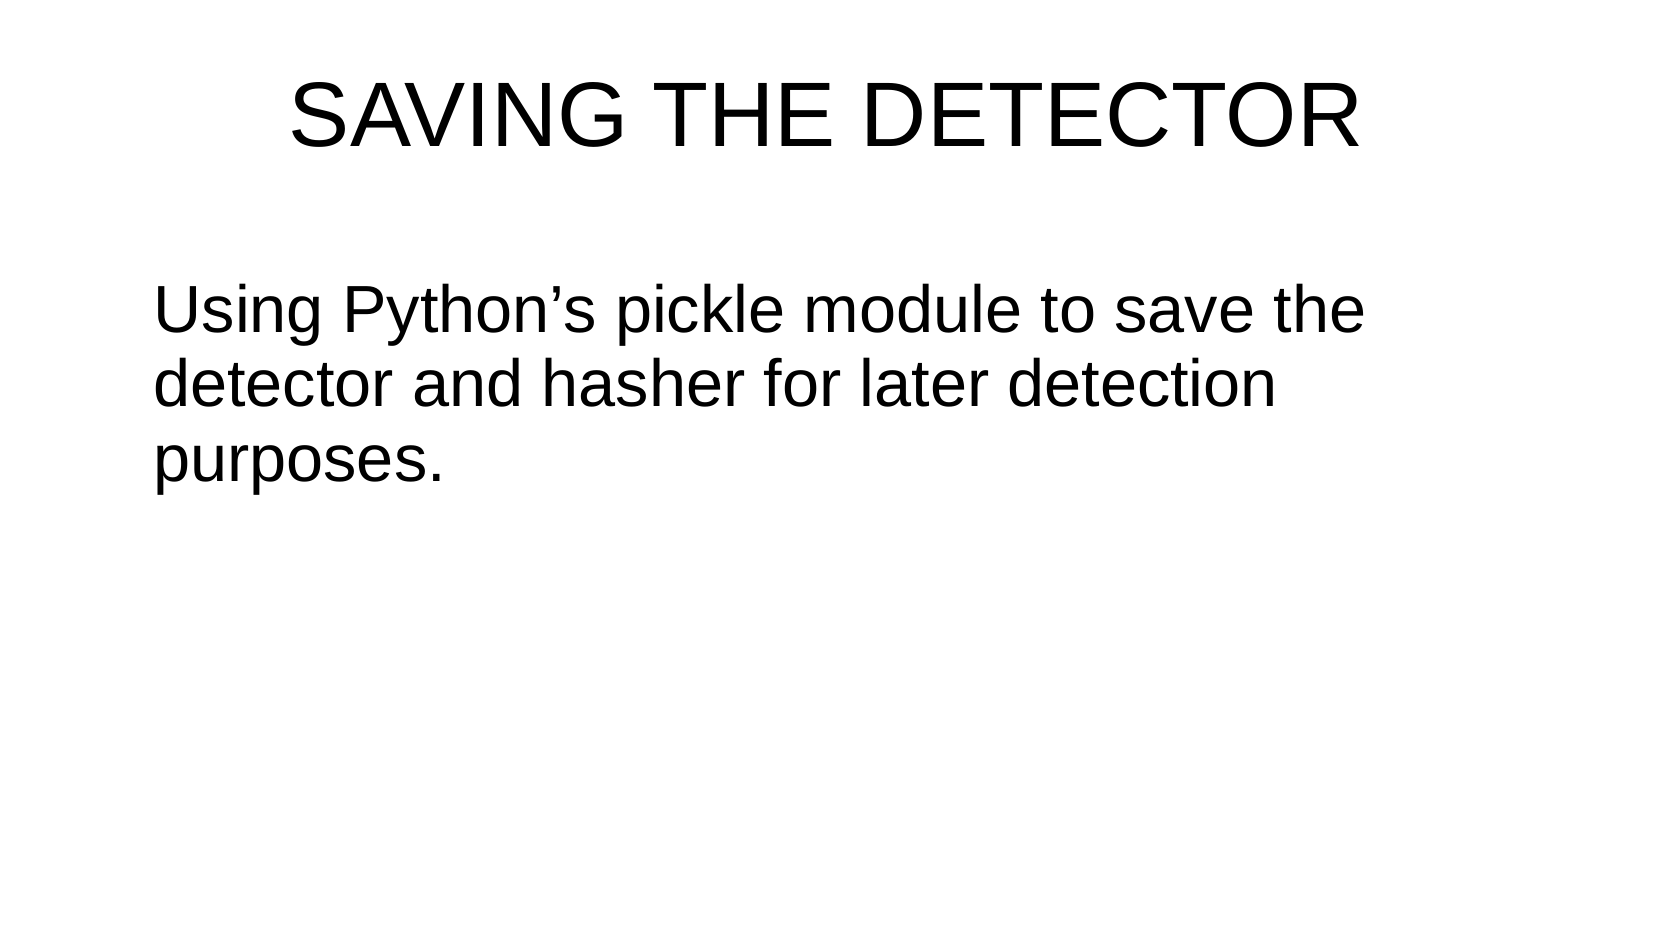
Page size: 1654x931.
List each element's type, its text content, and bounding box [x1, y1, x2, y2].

list Using Python’s pickle module to save the detector and hasher for later detection purposes. [82, 271, 1571, 812]
title SAVING THE DETECTOR [82, 37, 1571, 193]
